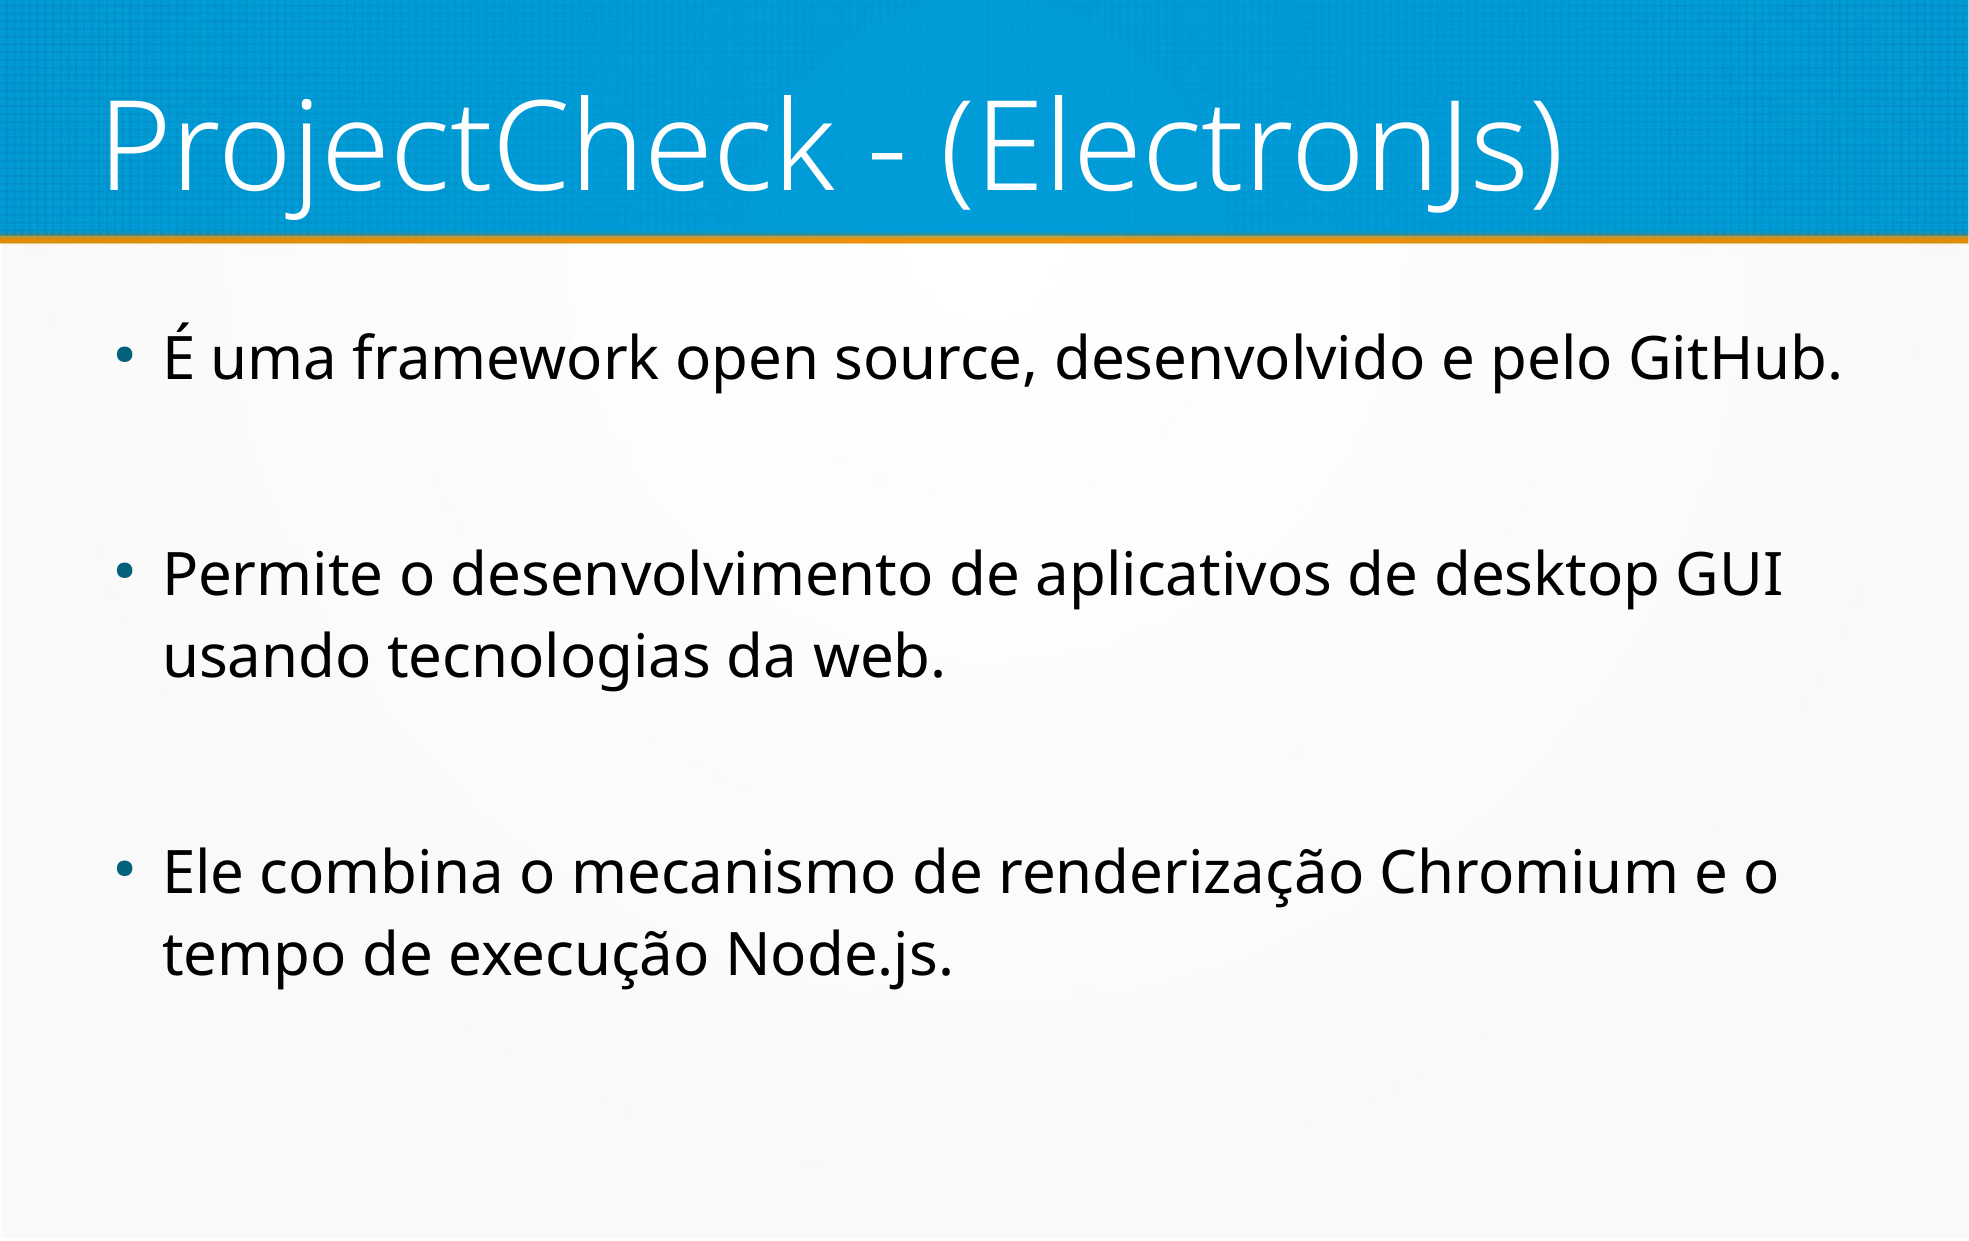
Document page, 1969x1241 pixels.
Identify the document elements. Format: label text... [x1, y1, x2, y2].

title ProjectCheck - (ElectronJs) [98, 19, 1870, 227]
picture [0, 233, 1969, 1241]
list É uma framework open source, desenvolvido e pelo GitHub. Permite o desenvolvimento de aplicativos de desktop GUI usando tecnologias da web. Ele combina o mecanismo de renderização Chromium e o tempo de execução Node.js. [98, 315, 1861, 1081]
